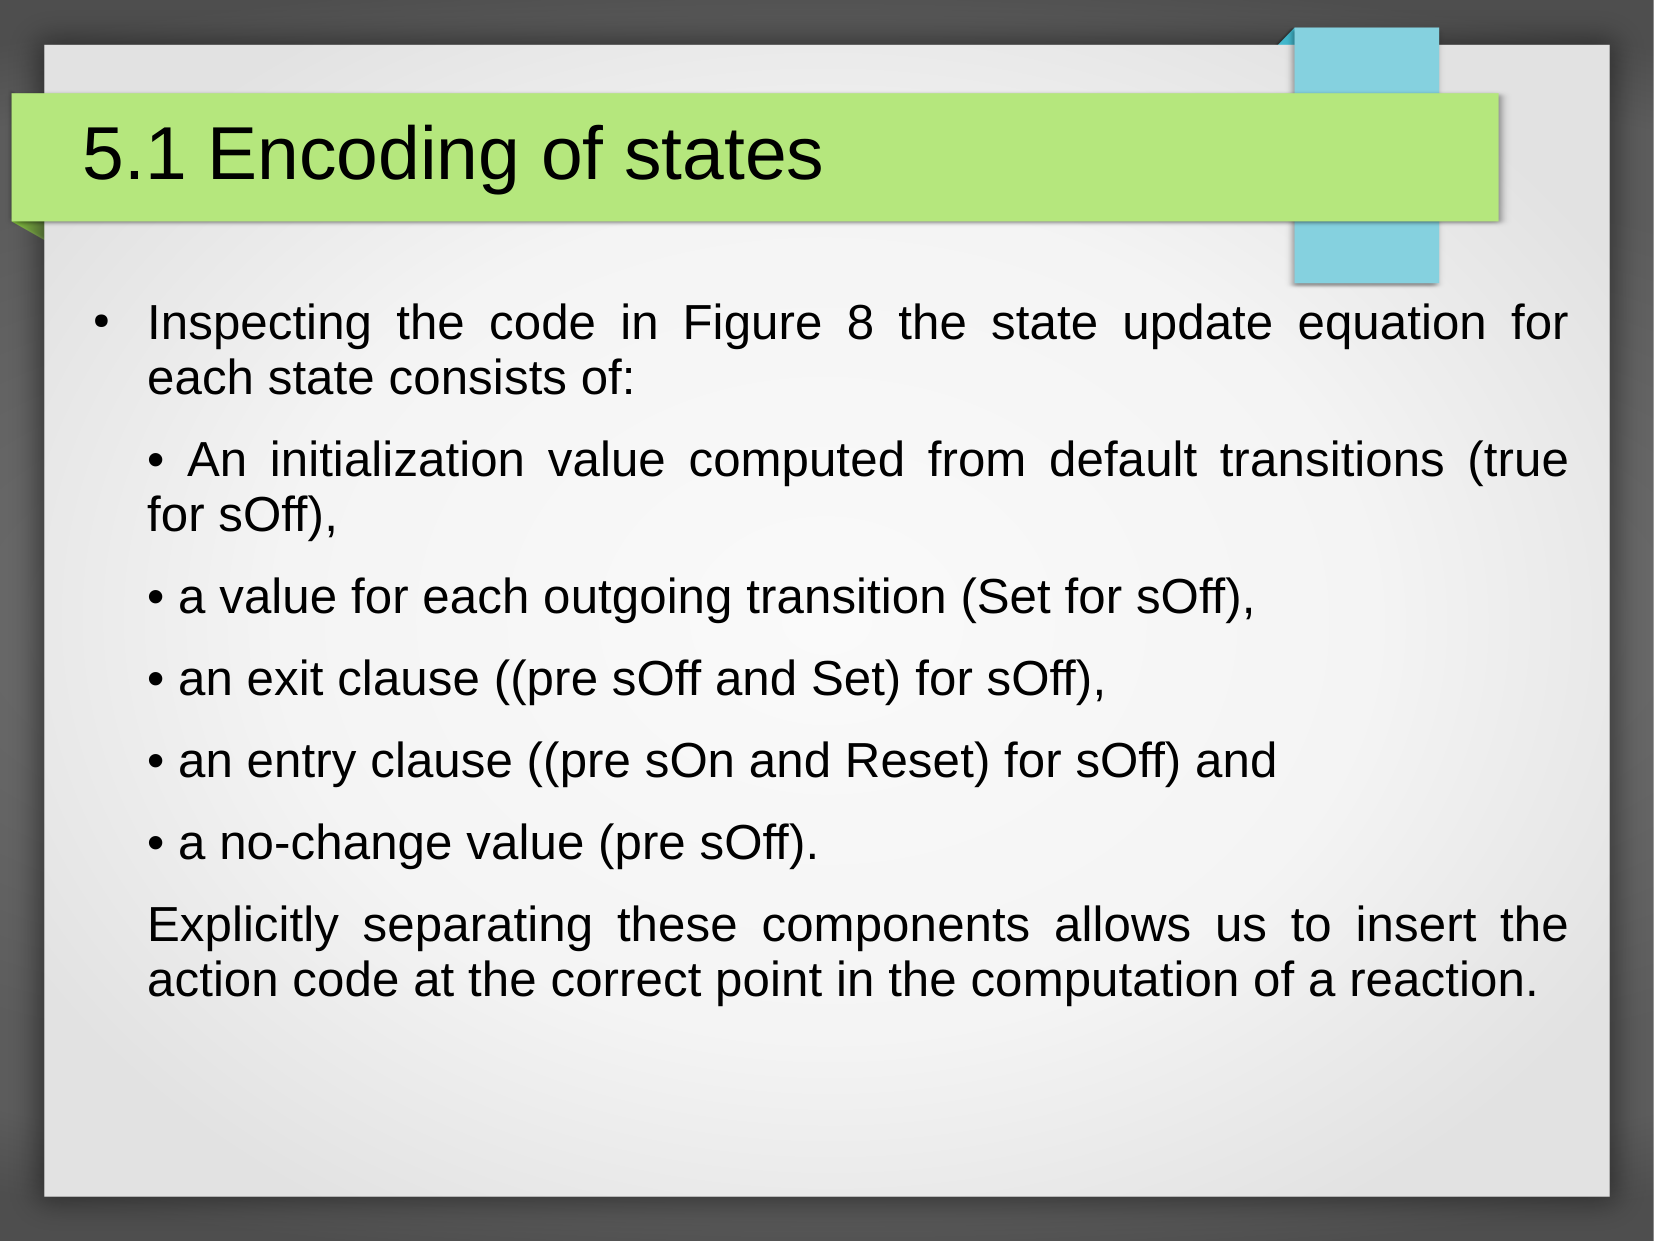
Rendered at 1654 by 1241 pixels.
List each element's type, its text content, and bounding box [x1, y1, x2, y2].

title 5.1 Encoding of states [82, 94, 1264, 213]
list Inspecting the code in Figure 8 the state update equation for each state consists of: • An initialization value computed from default transitions (true for sOff), • a value for each outgoing transition (Set for sOff), • an exit clause ((pre sOff and Set) for sOff), • an entry clause ((pre sOn and Reset) for sOff) and • a no-change value (pre sOff). Explicitly separating these components allows us to insert the action code at the correct point in the computation of a reaction. [82, 295, 1571, 1015]
picture [0, 0, 1654, 1241]
